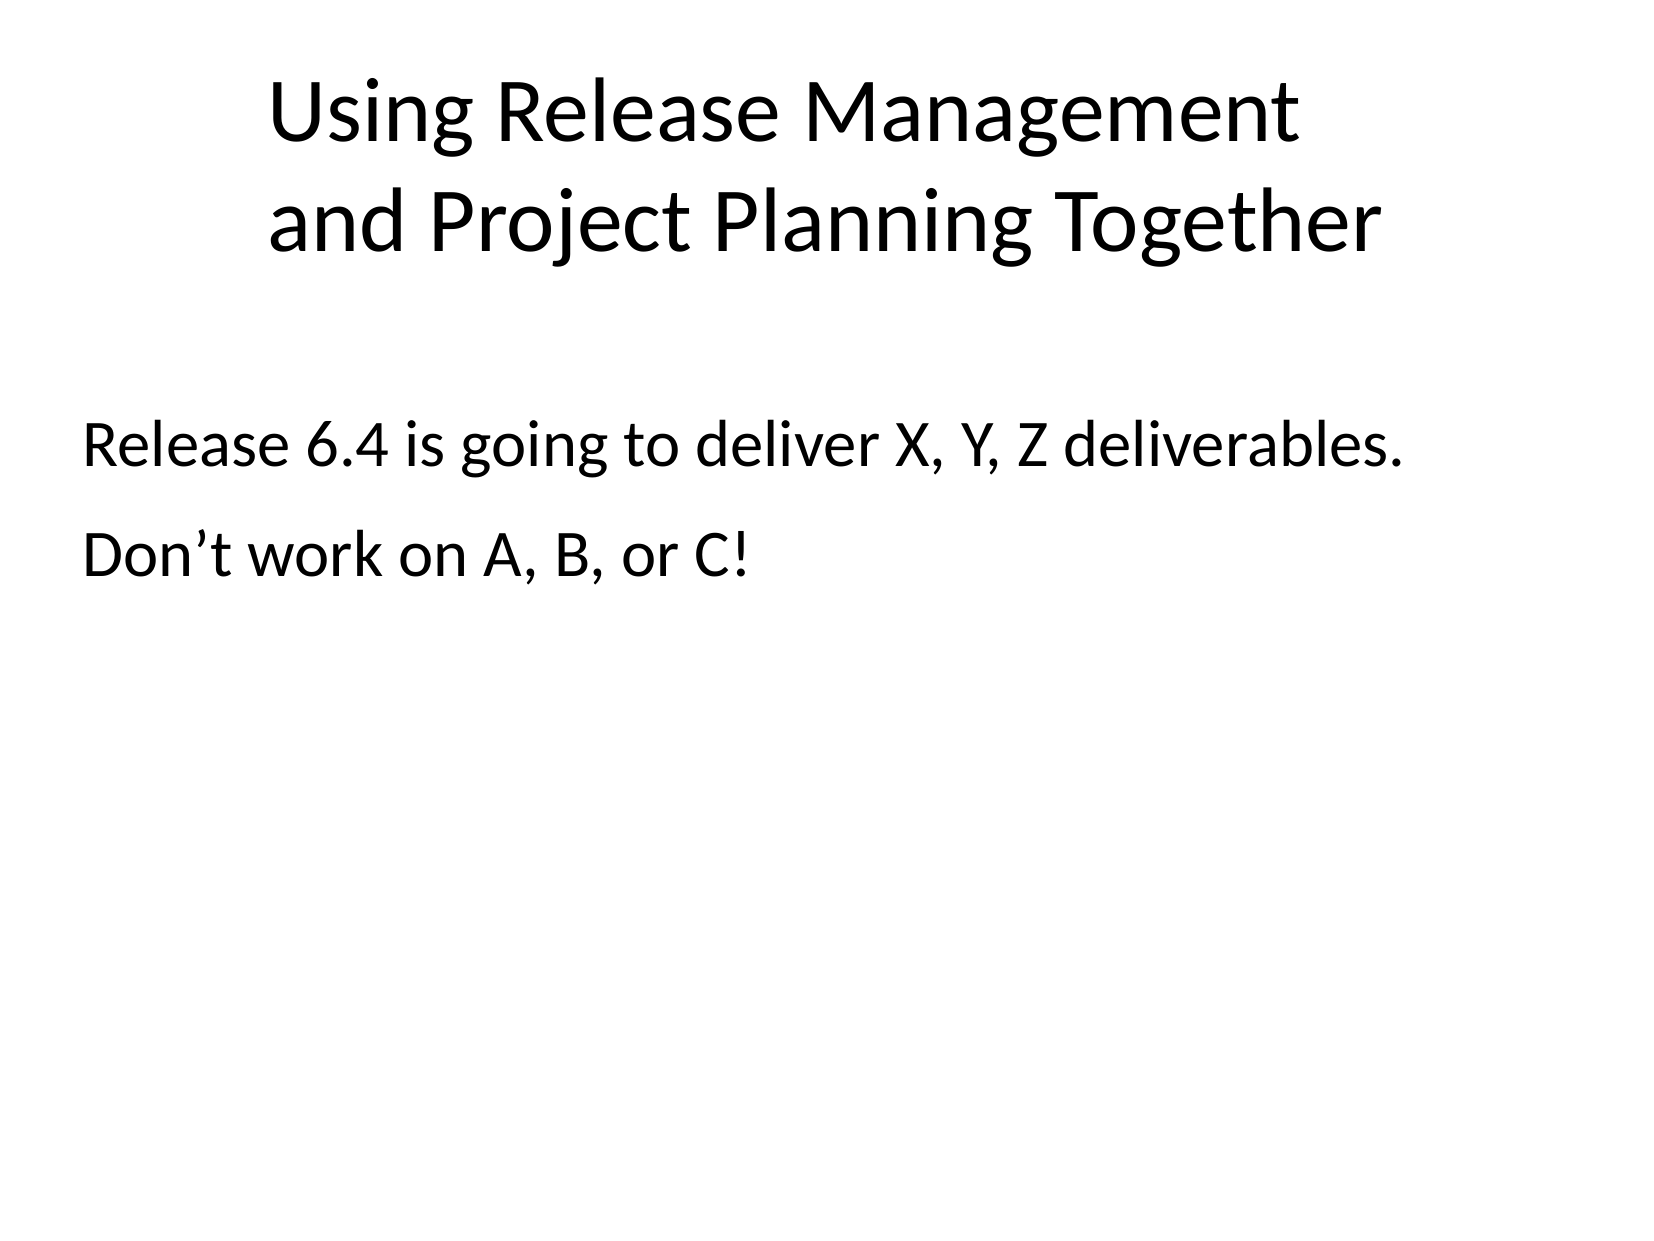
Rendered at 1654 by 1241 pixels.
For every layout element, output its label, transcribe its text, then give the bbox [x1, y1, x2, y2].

list Release 6.4 is going to deliver X, Y, Z deliverables. Don’t work on A, B, or C! [82, 290, 1571, 1010]
title Using Release Management and Project Planning Together [82, 49, 1571, 257]
